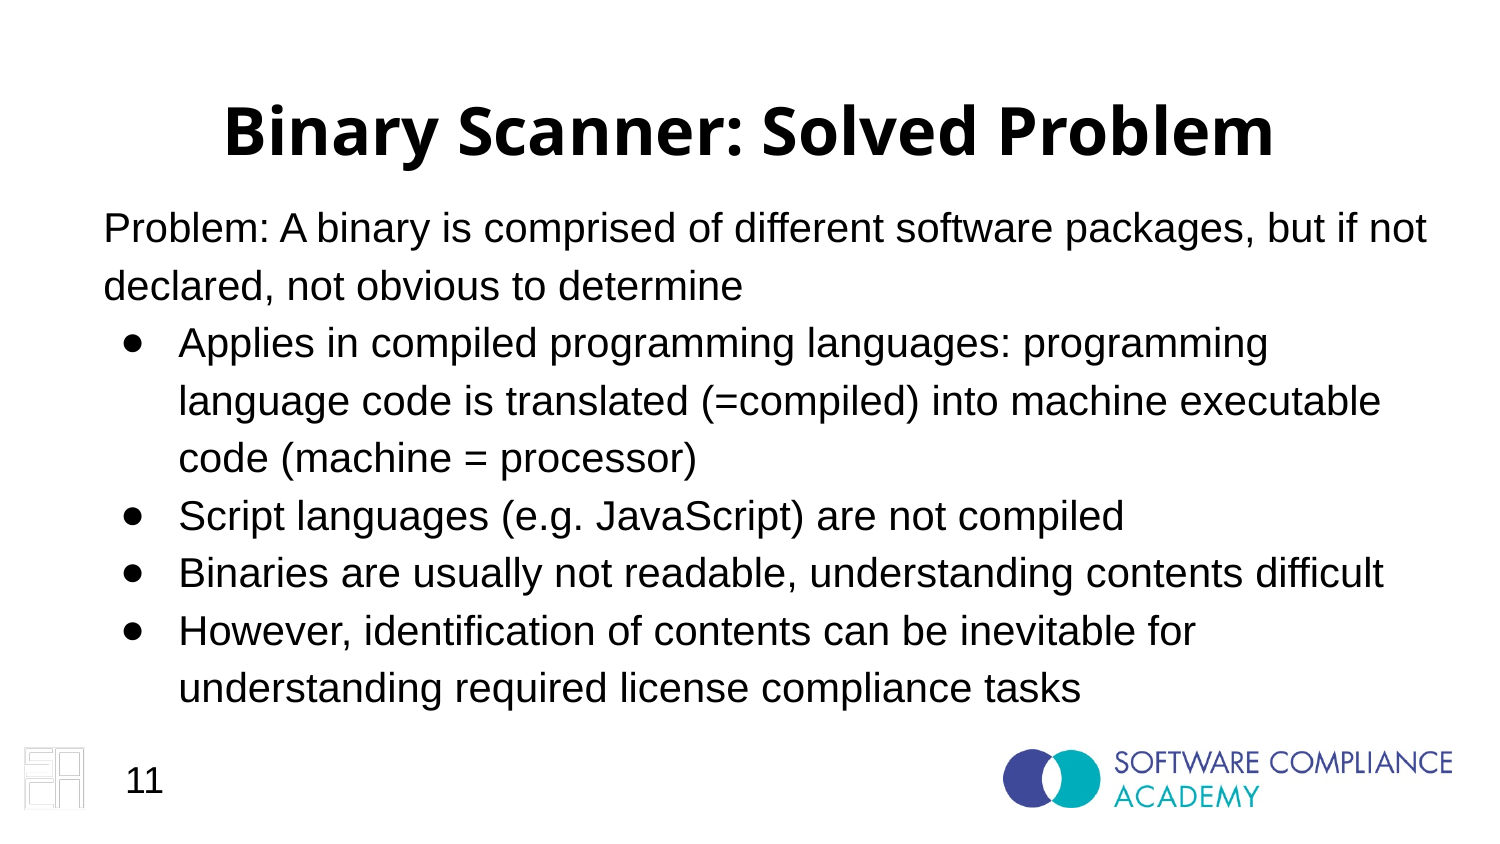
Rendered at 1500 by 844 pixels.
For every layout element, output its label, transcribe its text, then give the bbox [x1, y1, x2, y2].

text_box Binary Scanner: Solved Problem [74, 39, 1425, 169]
text_box Problem: A binary is comprised of different software packages, but if not declared, not obvious to determine Applies in compiled programming languages: programming language code is translated (=compiled) into machine executable code (machine = processor) Script languages (e.g. JavaScript) are not compiled Binaries are usually not readable, understanding contents difficult However, identification of contents can be inevitable for understanding required license compliance tasks [88, 186, 1447, 735]
picture [1003, 749, 1452, 808]
picture [23, 746, 86, 811]
